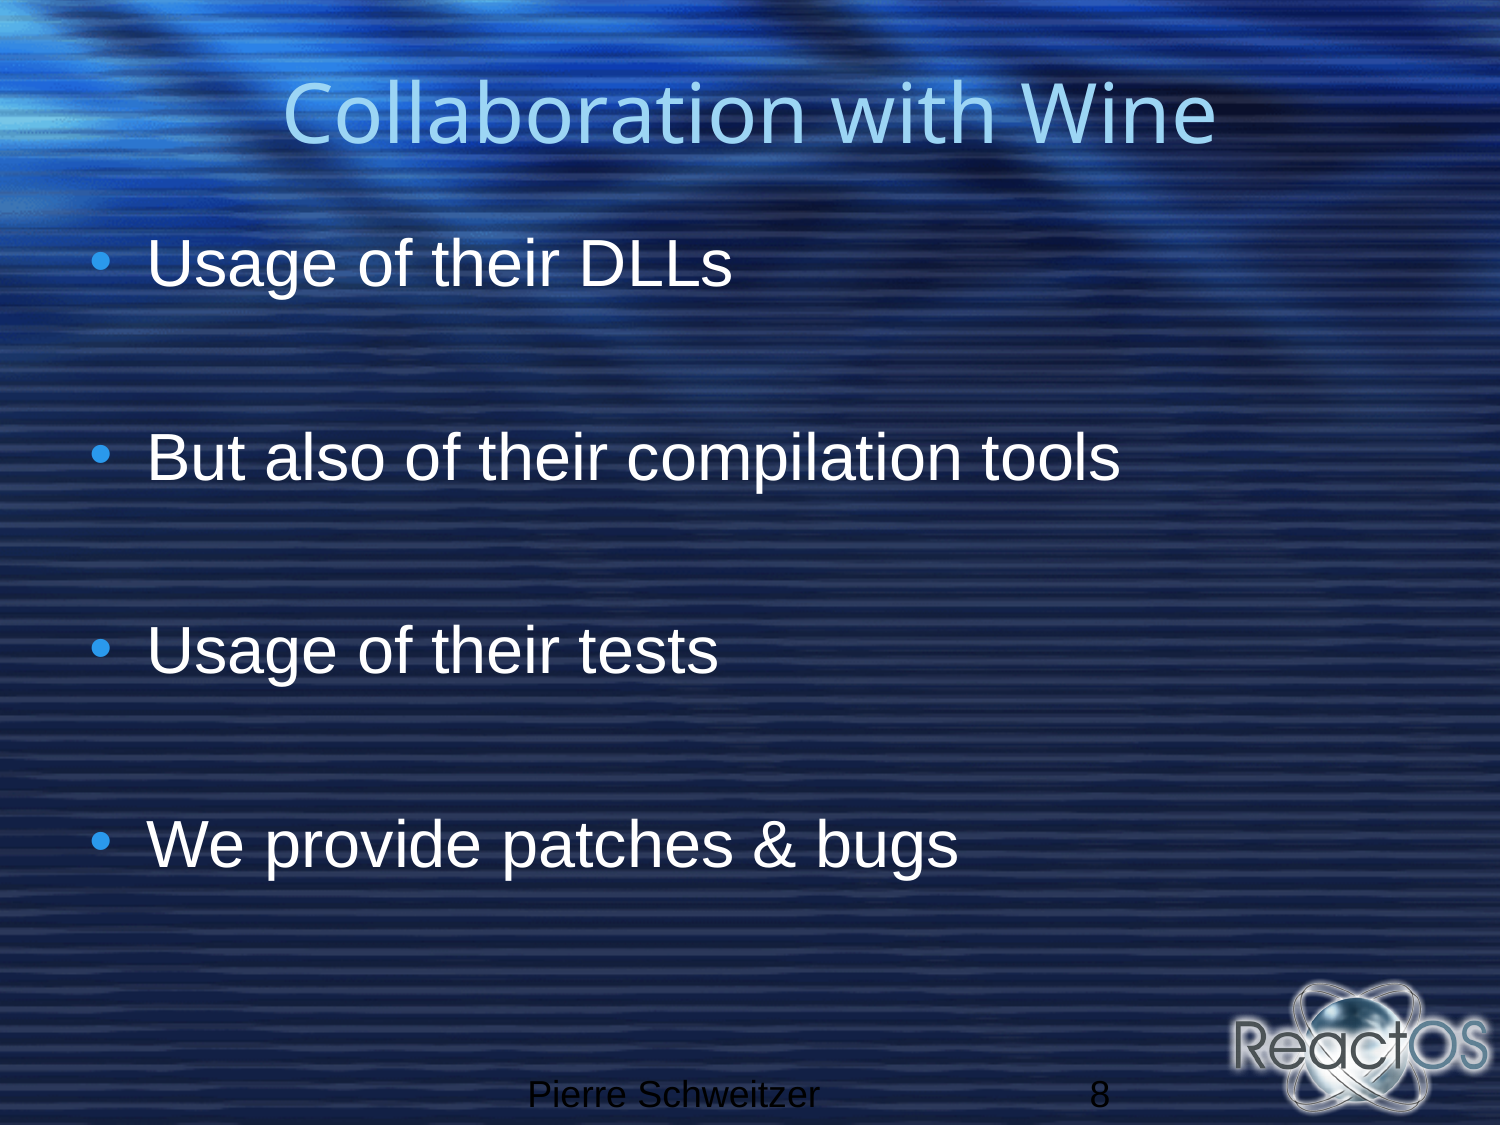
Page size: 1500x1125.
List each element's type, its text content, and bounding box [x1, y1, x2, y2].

list Usage of their DLLs But also of their compilation tools Usage of their tests We provide patches & bugs [75, 212, 1426, 1005]
title Collaboration with Wine [75, 45, 1426, 176]
picture [0, 0, 1500, 1125]
